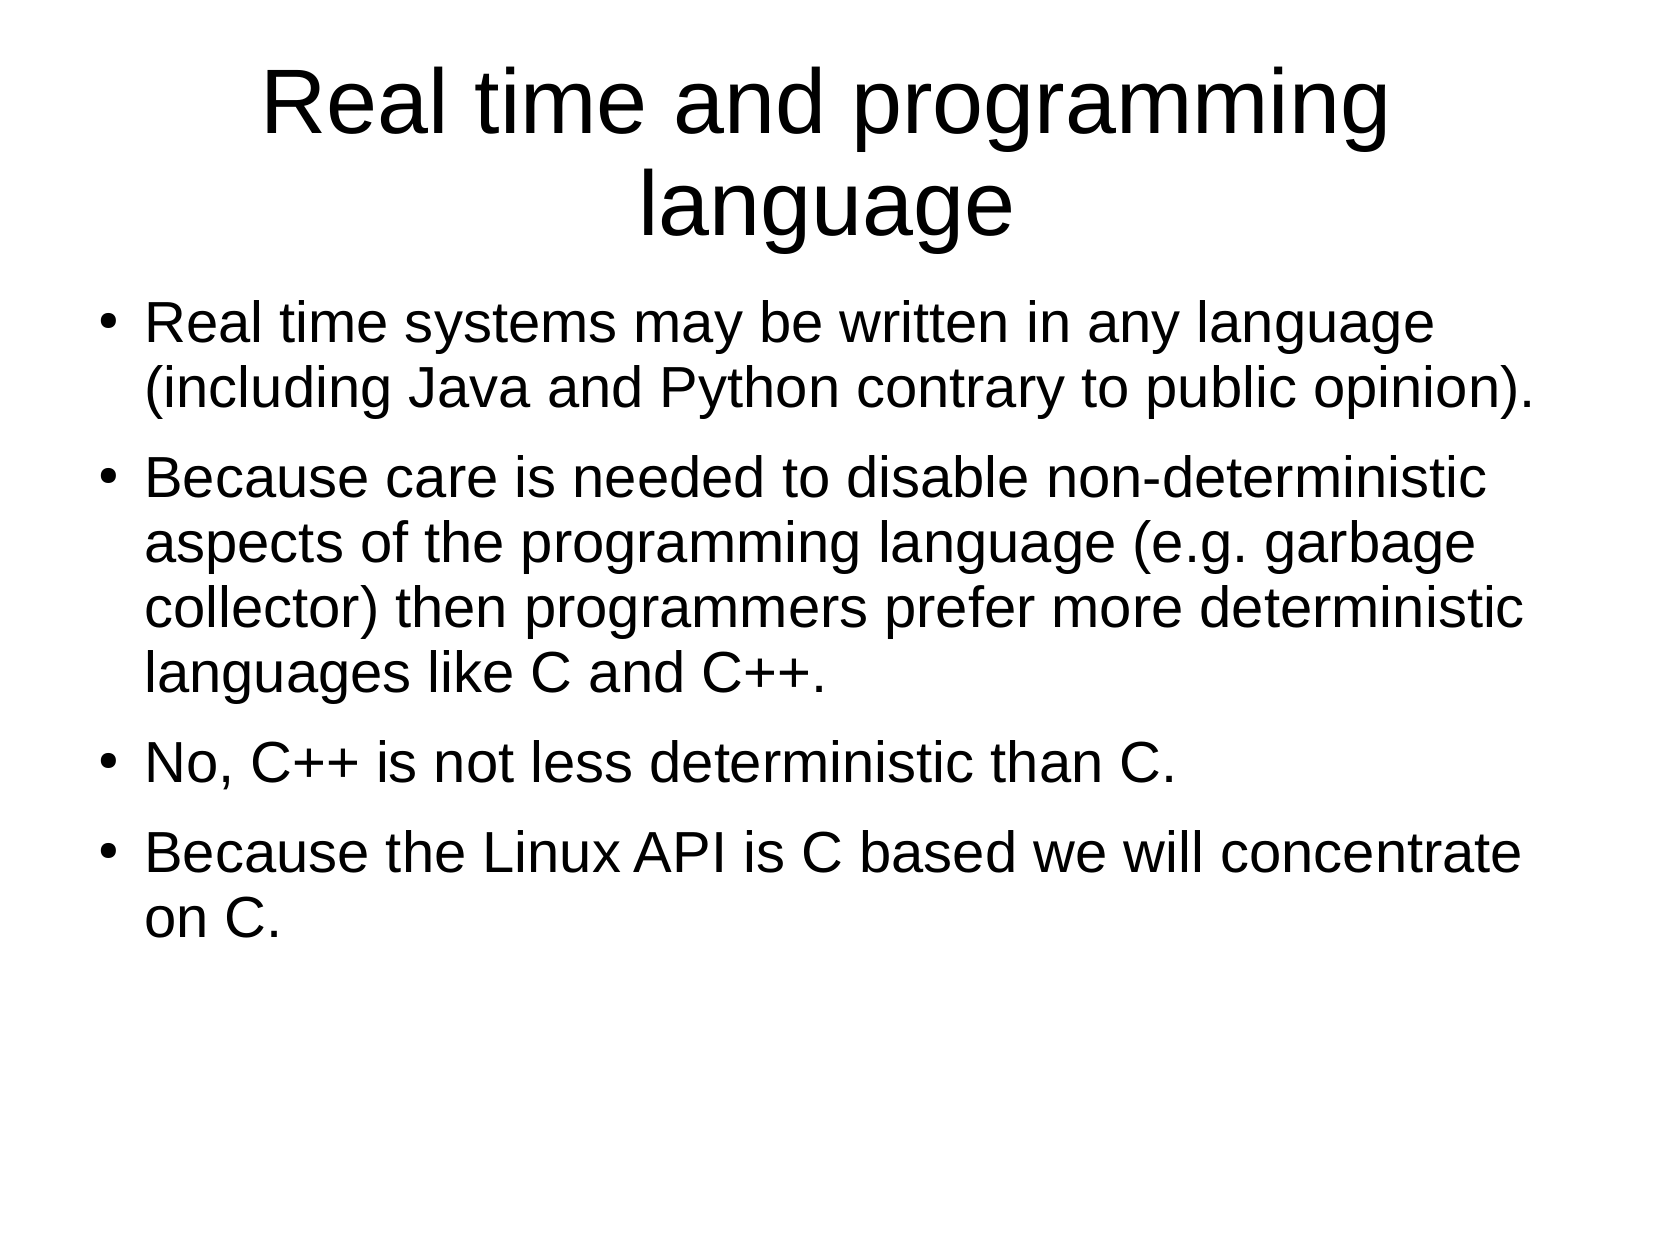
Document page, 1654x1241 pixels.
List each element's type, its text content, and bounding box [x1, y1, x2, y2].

list Real time systems may be written in any language (including Java and Python contrary to public opinion). Because care is needed to disable non-deterministic aspects of the programming language (e.g. garbage collector) then programmers prefer more deterministic languages like C and C++. No, C++ is not less deterministic than C. Because the Linux API is C based we will concentrate on C. [82, 290, 1538, 1010]
title Real time and programming language [82, 49, 1571, 257]
